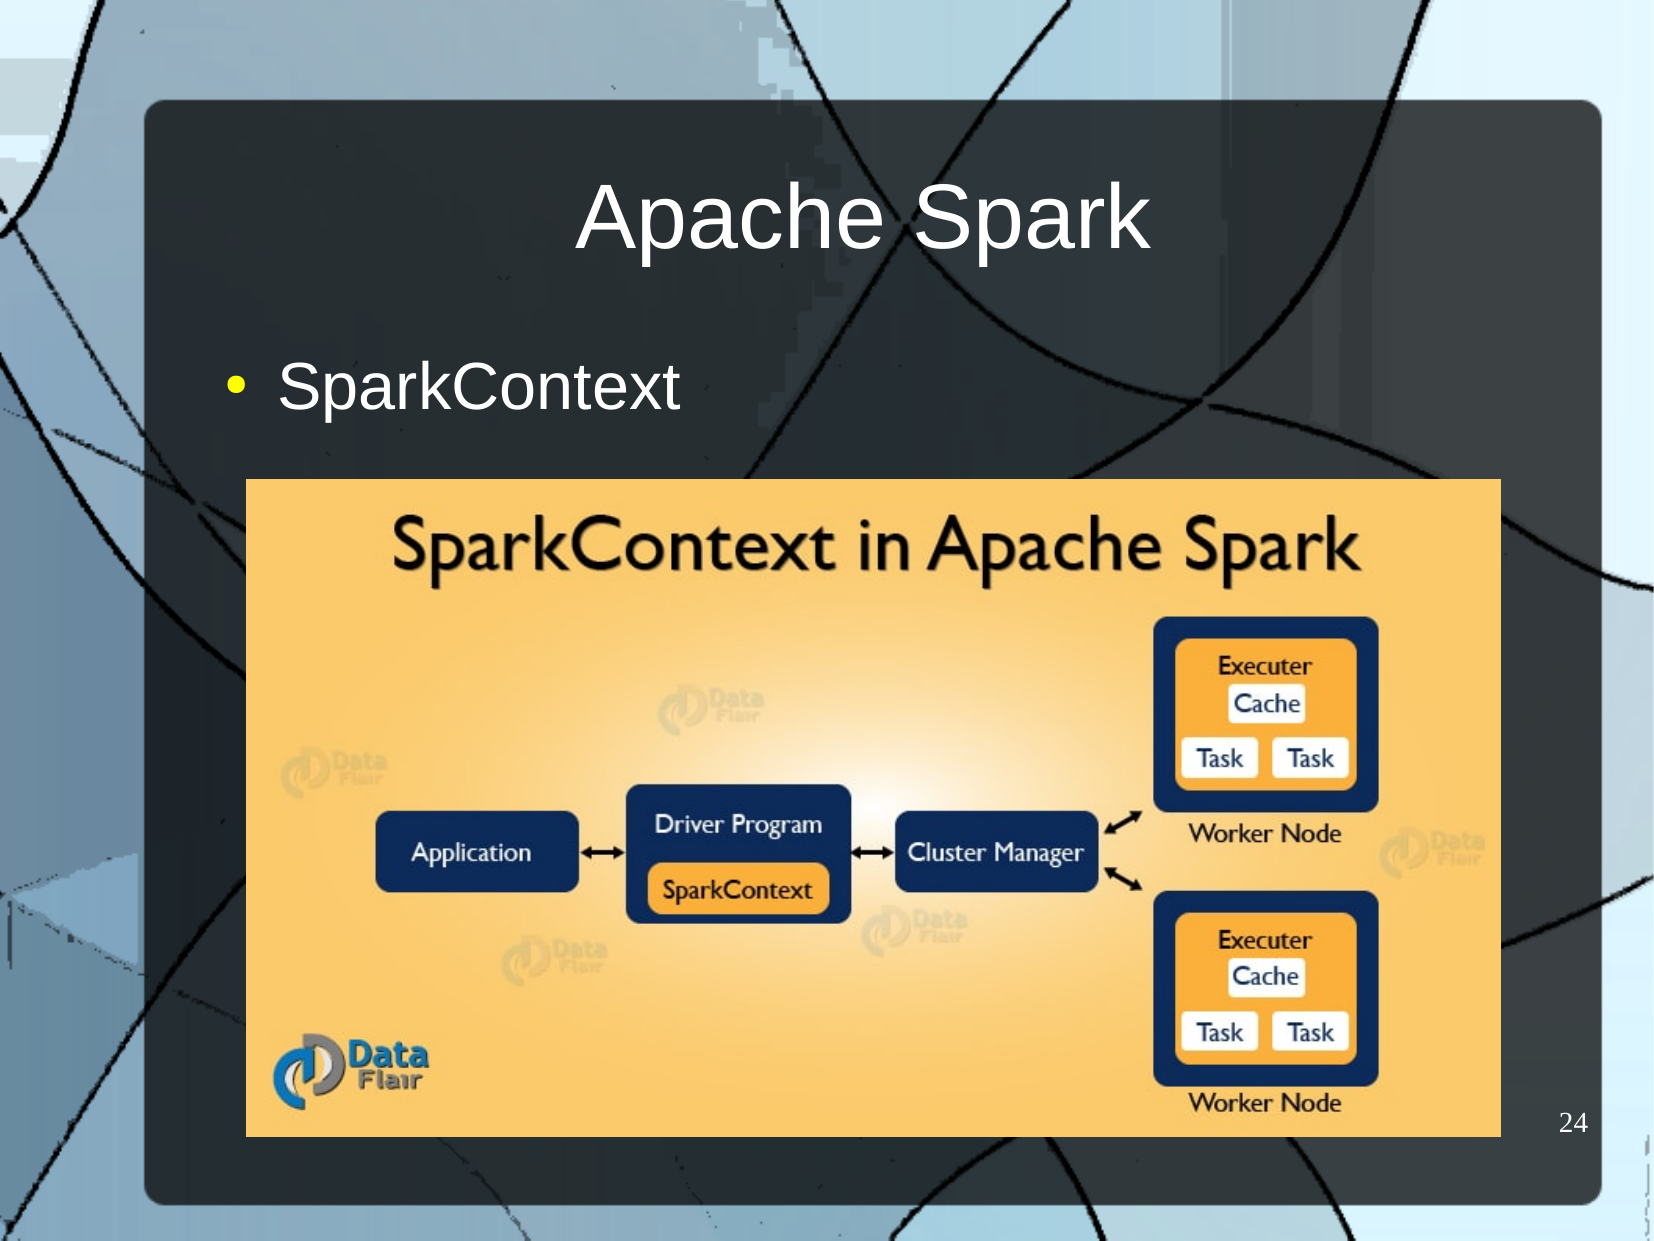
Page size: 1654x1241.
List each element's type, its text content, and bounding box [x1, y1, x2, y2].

picture [0, 0, 1654, 1241]
title Apache Spark [159, 108, 1583, 325]
list SparkContext [206, 349, 1571, 1034]
